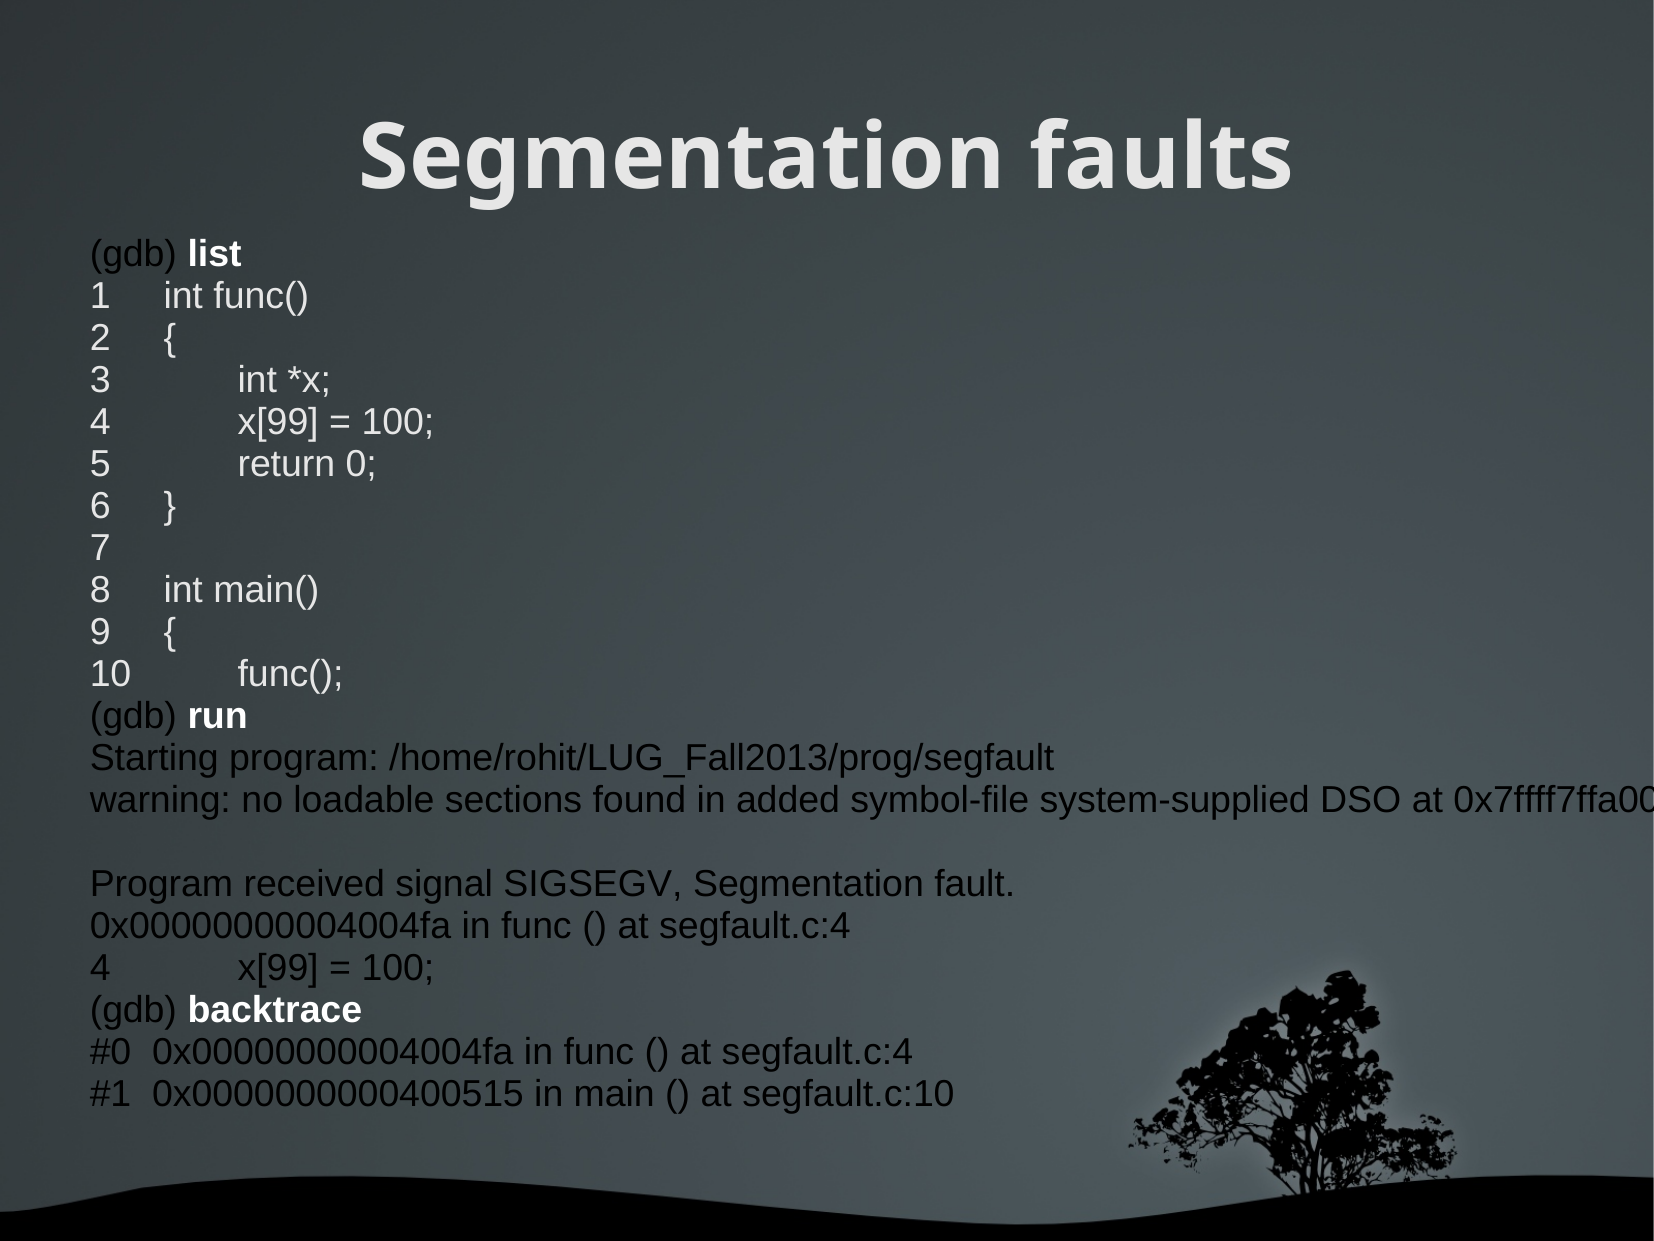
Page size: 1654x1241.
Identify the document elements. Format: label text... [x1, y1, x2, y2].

title Segmentation faults [82, 49, 1571, 225]
text_box (gdb) list 1 int func() 2 { 3 int *x; 4 x[99] = 100; 5 return 0; 6 } 7 8 int main() 9 { 10 func(); (gdb) run Starting program: /home/rohit/LUG_Fall2013/prog/segfault warning: no loadable sections found in added symbol-file system-supplied DSO at 0x7ffff7ffa000 Program received signal SIGSEGV, Segmentation fault. 0x00000000004004fa in func () at segfault.c:4 4 x[99] = 100; (gdb) backtrace #0 0x00000000004004fa in func () at segfault.c:4 #1 0x0000000000400515 in main () at segfault.c:10 [75, 225, 1654, 1164]
picture [0, 0, 1654, 1241]
